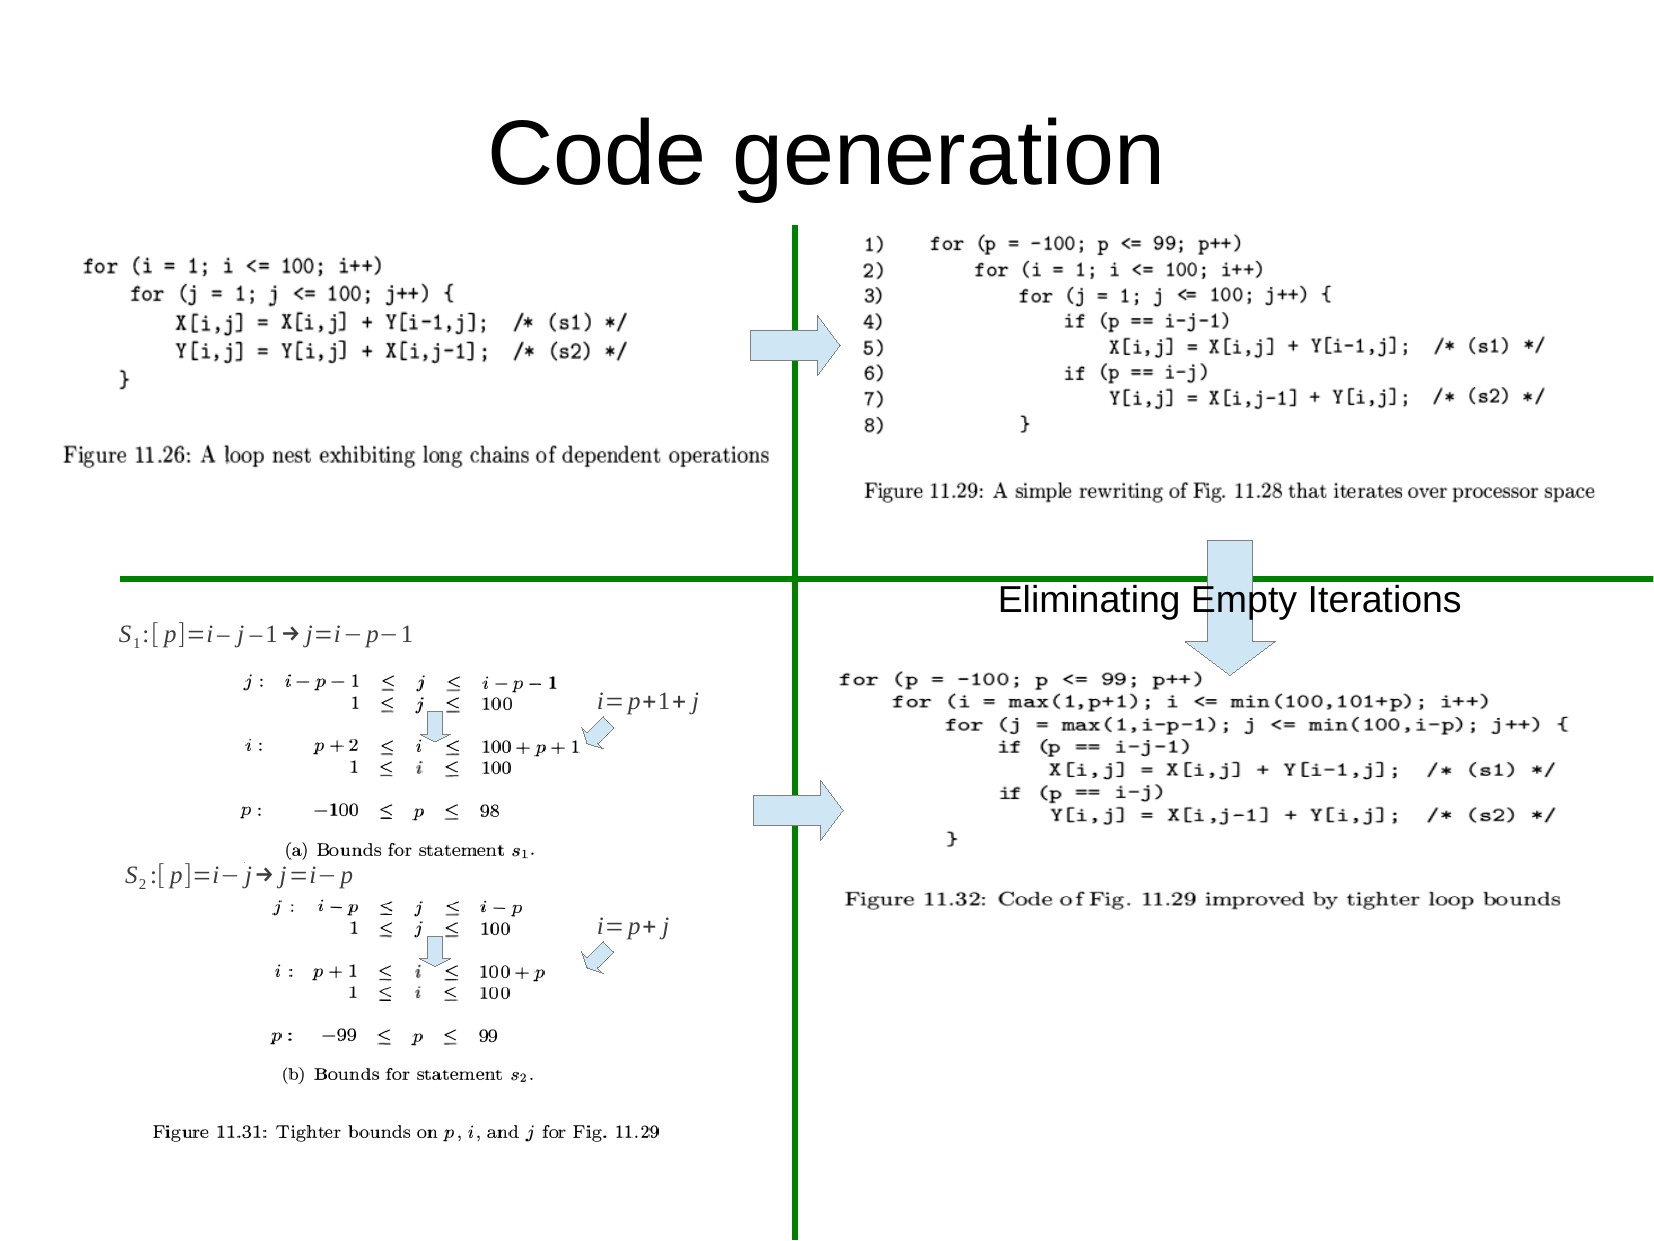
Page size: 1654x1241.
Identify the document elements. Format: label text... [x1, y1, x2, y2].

text_box [419, 936, 451, 967]
chart [118, 861, 360, 893]
picture [133, 657, 676, 1153]
text_box [750, 315, 841, 376]
text_box Eliminating Empty Iterations [1185, 540, 1276, 676]
chart [590, 912, 677, 940]
picture [855, 224, 1606, 511]
text_box [753, 780, 844, 841]
title Code generation [82, 49, 1571, 257]
text_box [581, 716, 614, 749]
picture [45, 246, 781, 481]
text_box [420, 711, 451, 742]
text_box [581, 941, 614, 974]
chart [590, 687, 706, 716]
chart [112, 620, 419, 653]
picture [827, 659, 1581, 915]
